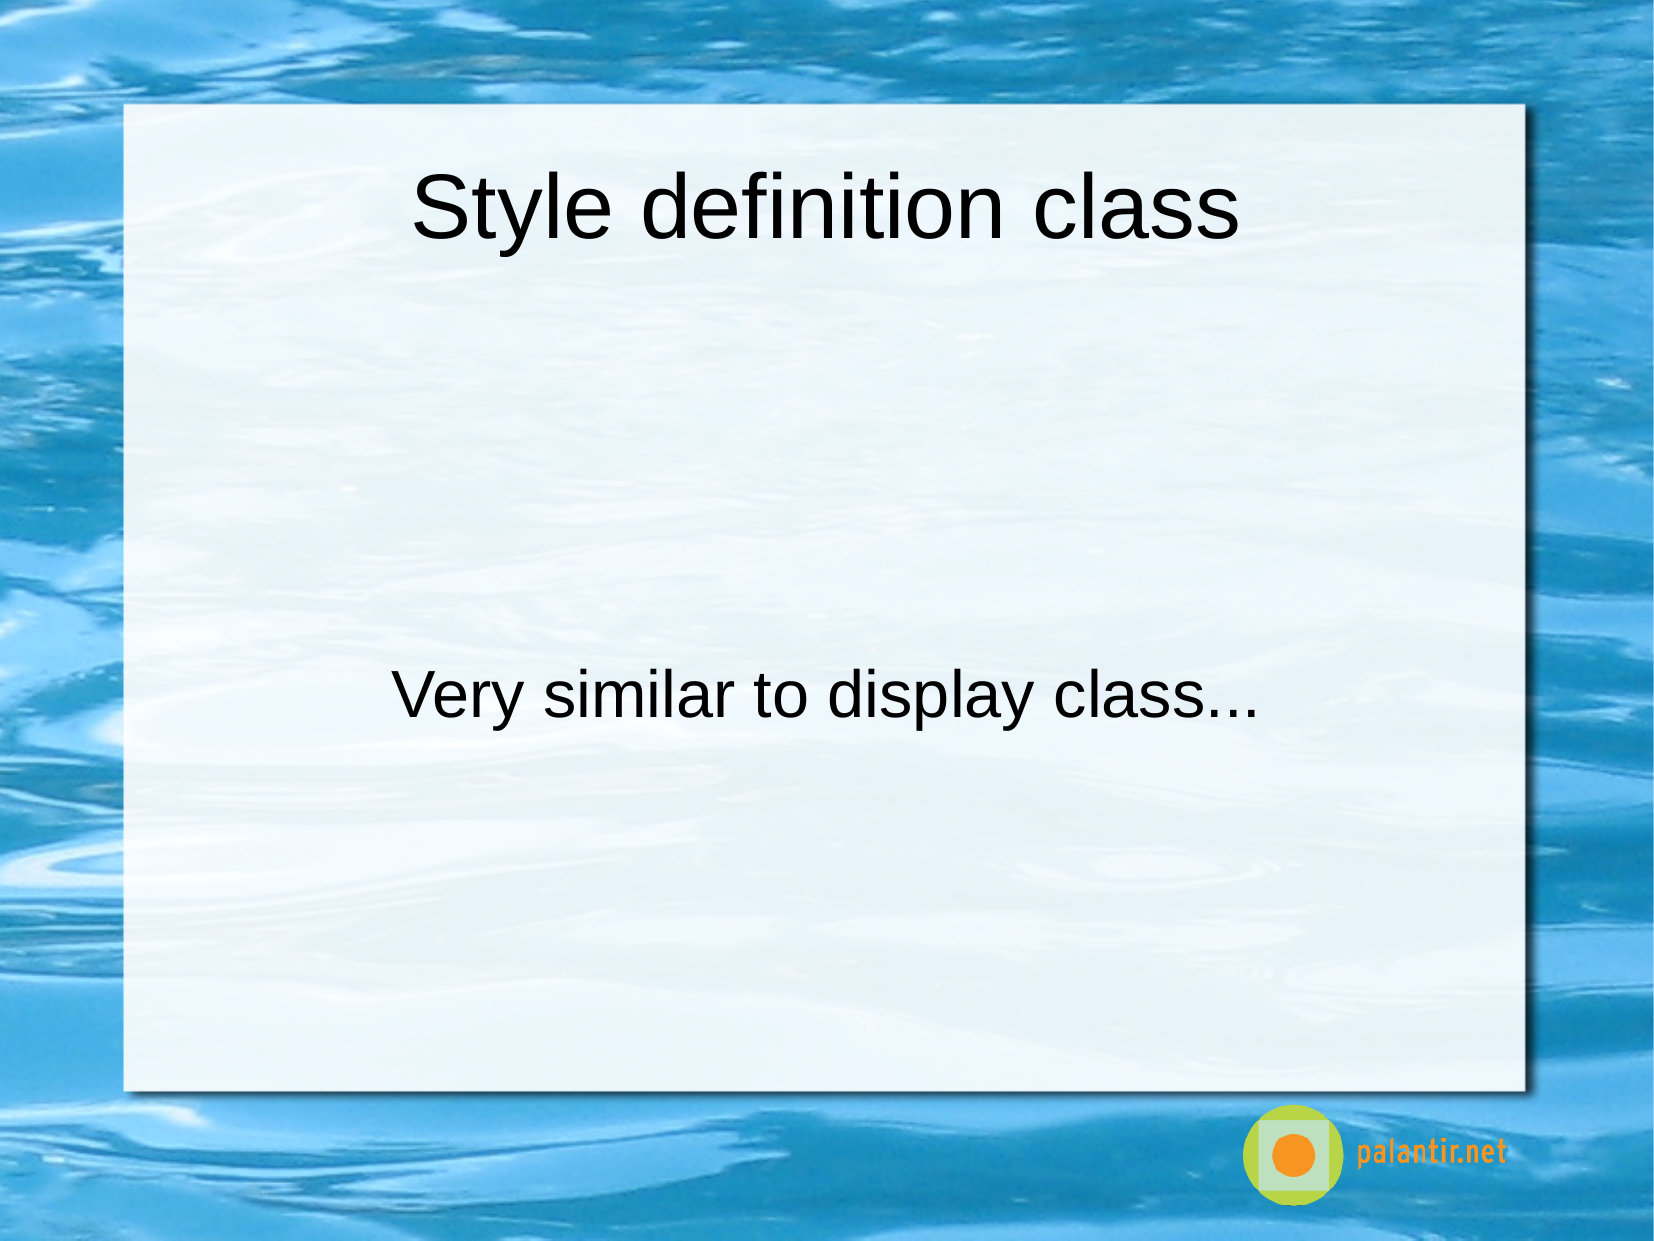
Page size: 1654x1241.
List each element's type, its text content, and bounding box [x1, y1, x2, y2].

subtitle Very similar to display class... [147, 324, 1506, 1064]
picture [0, 0, 1654, 1241]
title Style definition class [147, 118, 1506, 296]
